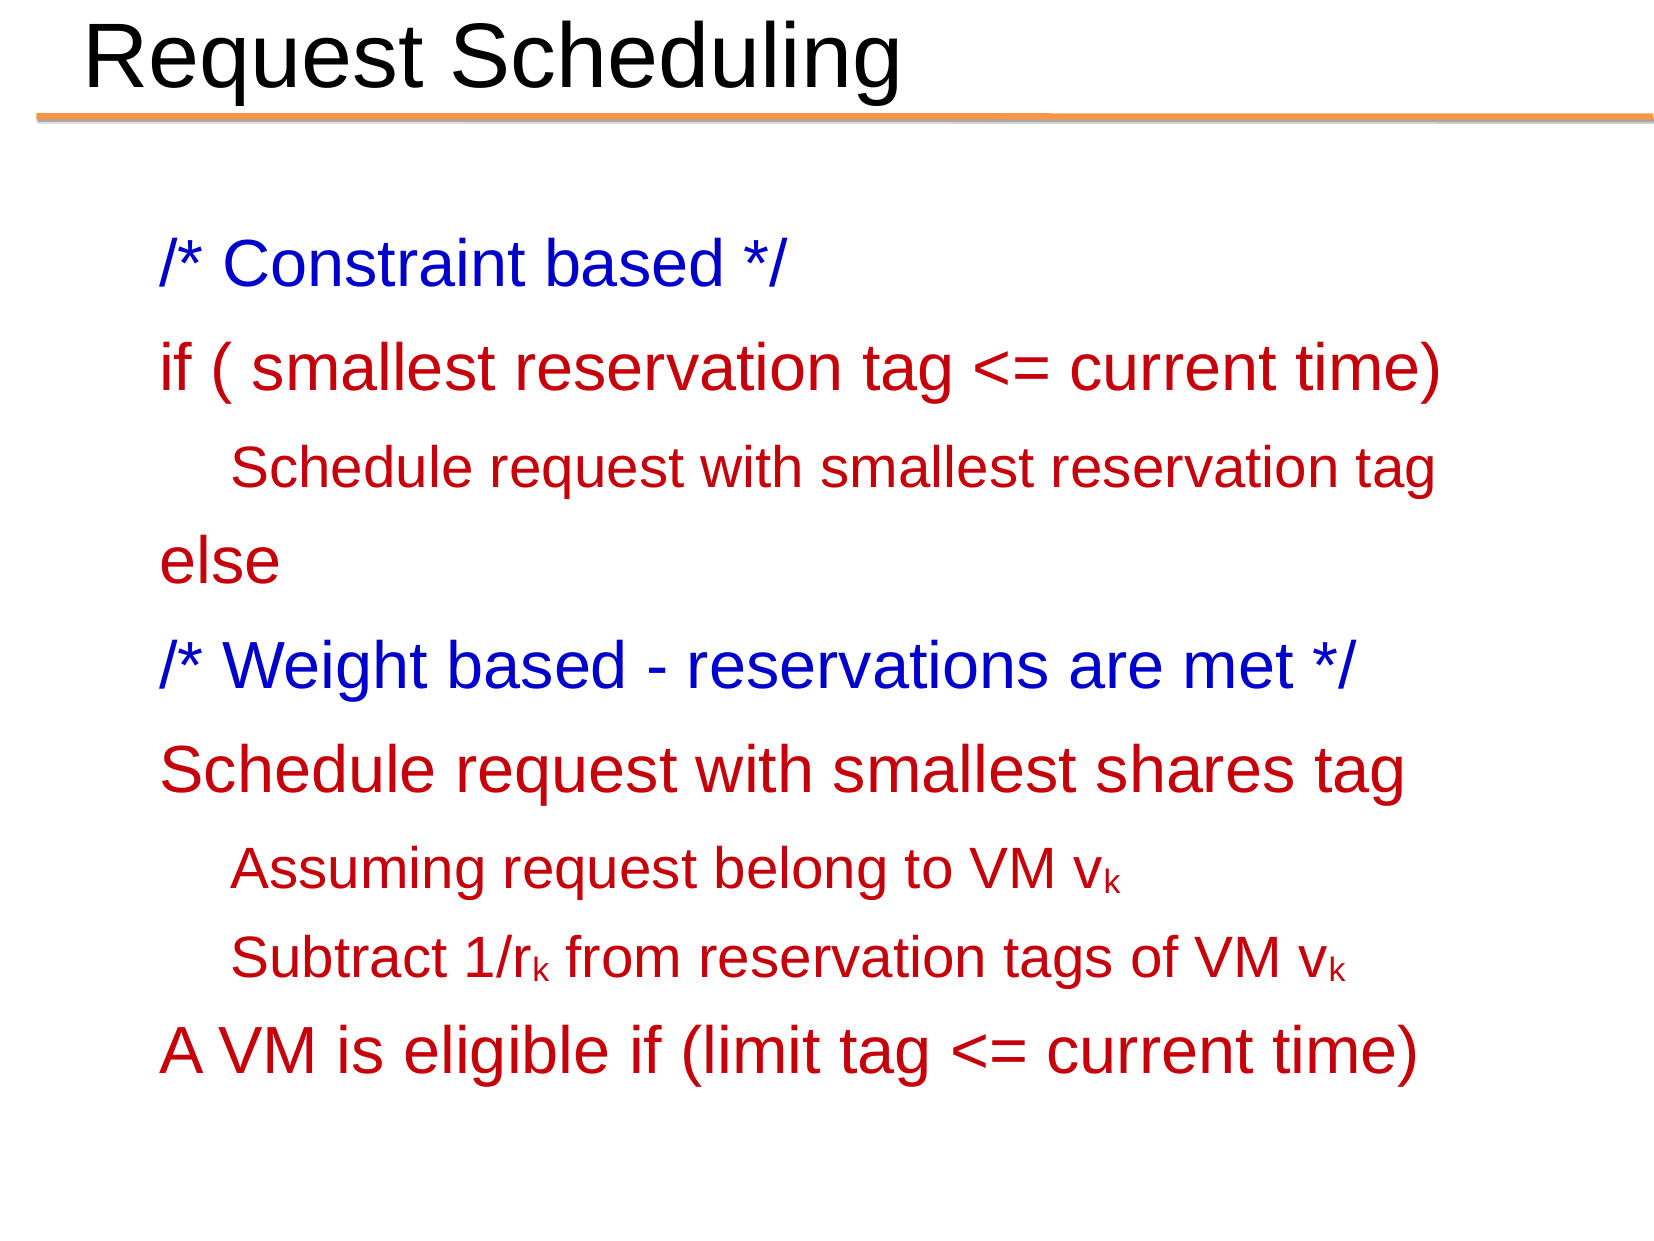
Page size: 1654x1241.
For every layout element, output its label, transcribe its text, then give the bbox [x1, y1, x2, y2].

title Request Scheduling [82, 4, 1571, 108]
list /* Constraint based */ if ( smallest reservation tag <= current time) Schedule request with smallest reservation tag else /* Weight based - reservations are met */ Schedule request with smallest shares tag Assuming request belong to VM vk Subtract 1/rk from reservation tags of VM vk A VM is eligible if (limit tag <= current time) [88, 124, 1577, 1217]
